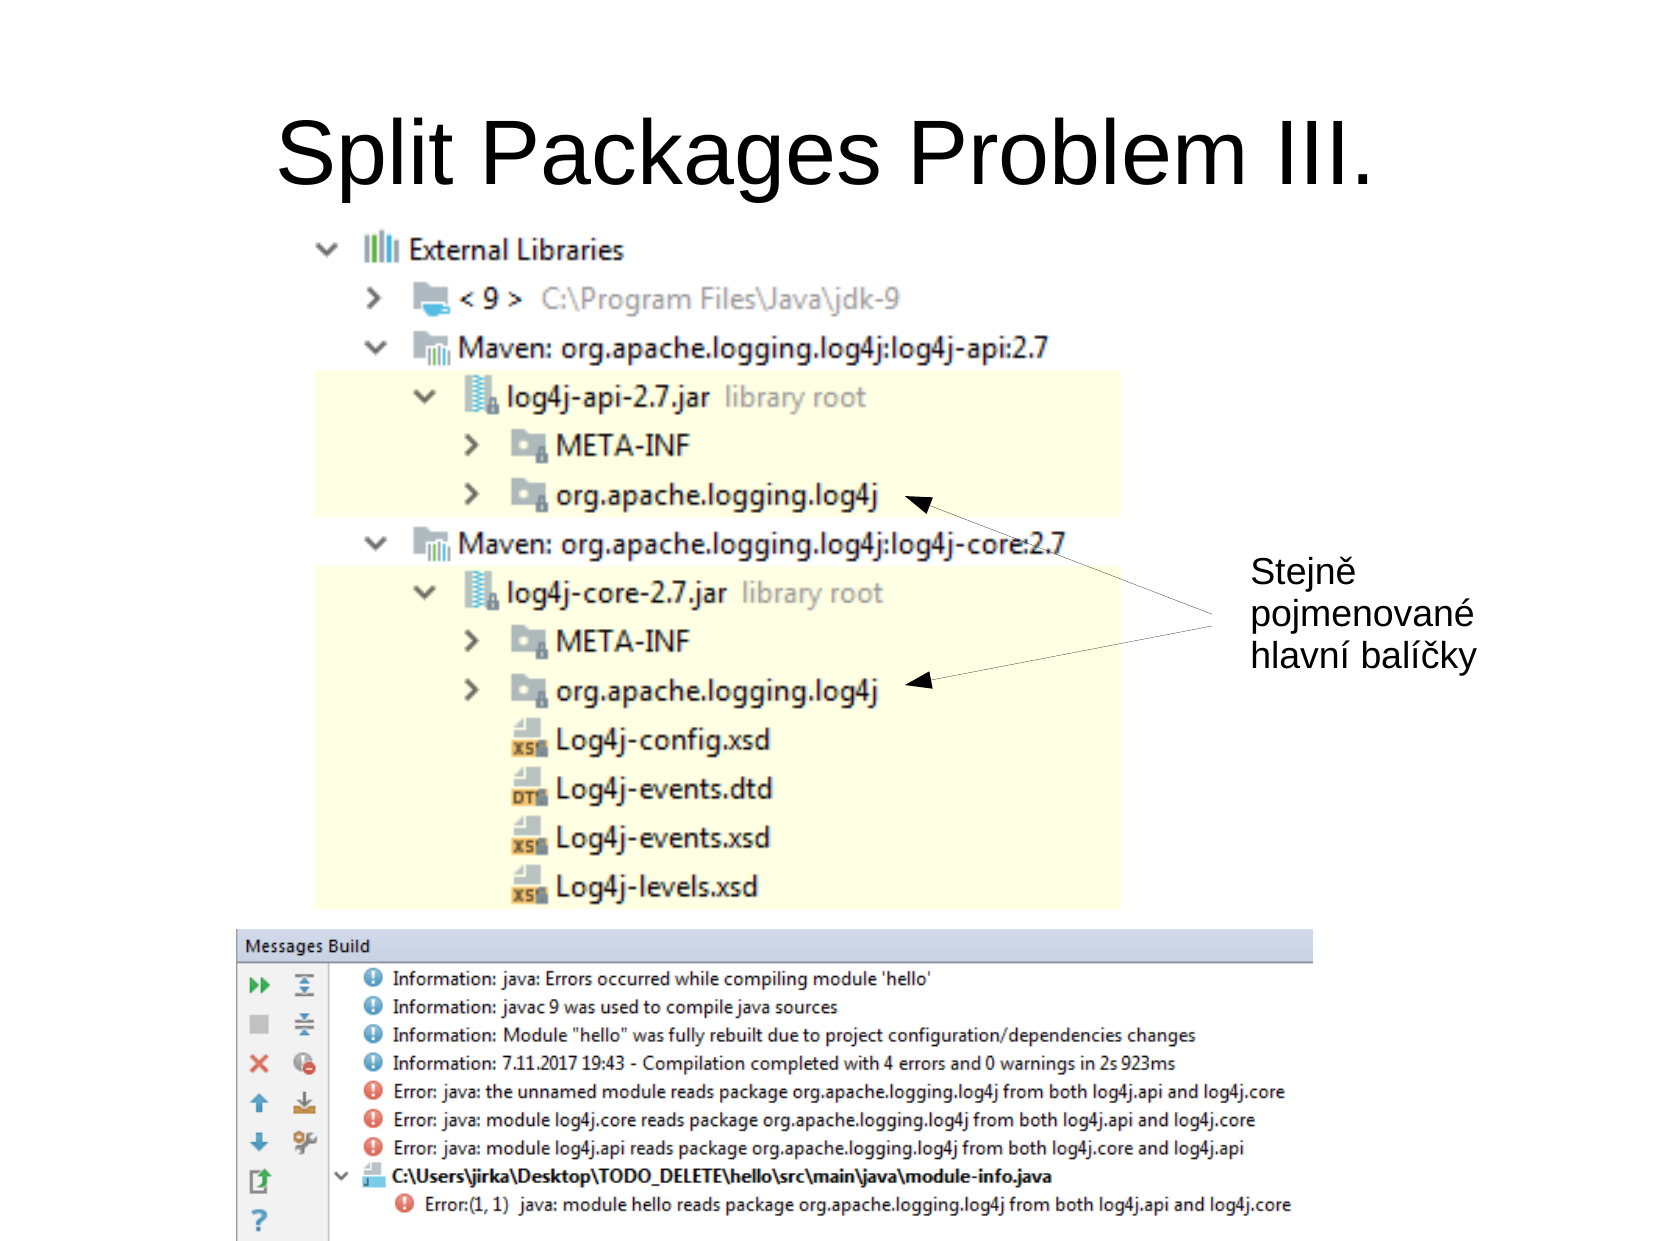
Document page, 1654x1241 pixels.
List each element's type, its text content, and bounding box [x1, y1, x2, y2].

text_box Stejně pojmenované hlavní balíčky [1235, 543, 1501, 685]
title Split Packages Problem III. [82, 49, 1571, 257]
picture [236, 224, 1313, 1241]
